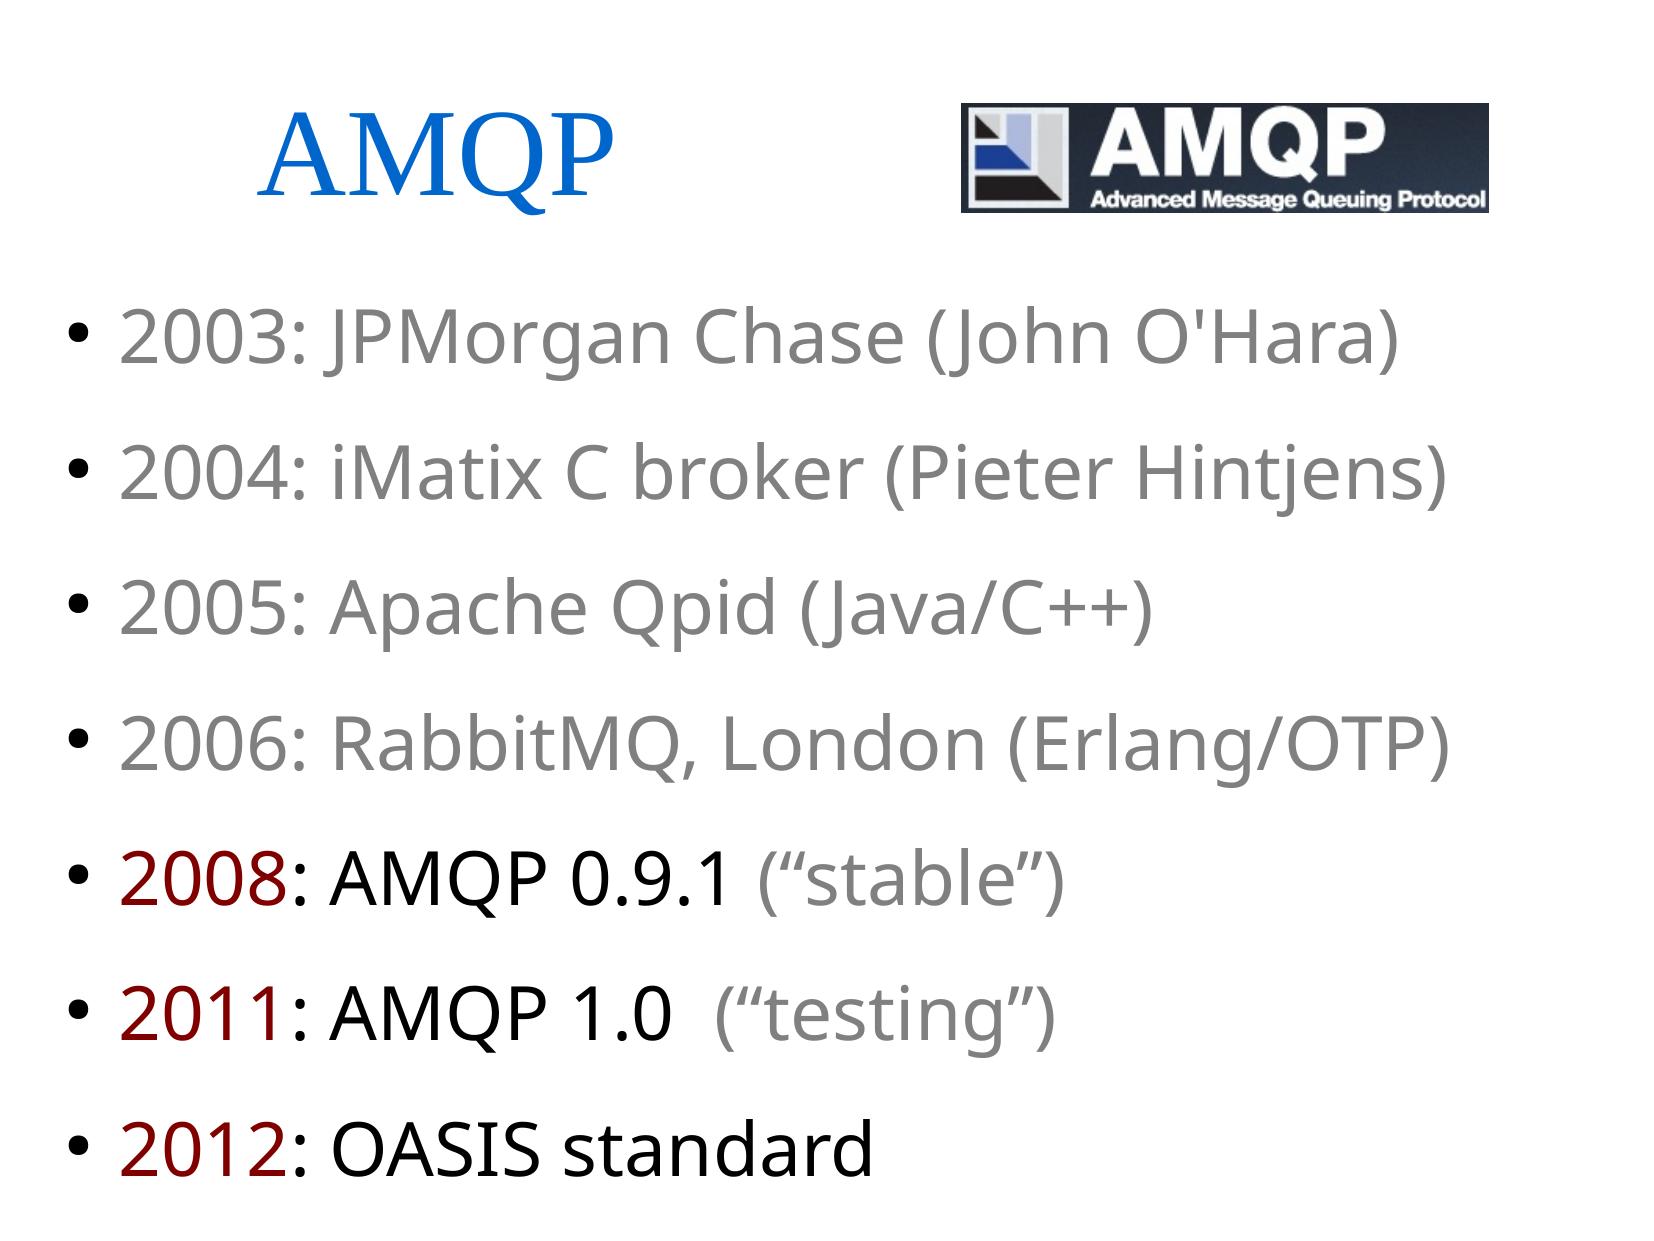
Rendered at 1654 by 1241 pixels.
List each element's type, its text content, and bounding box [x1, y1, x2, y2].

list 2003: JPMorgan Chase (John O'Hara) 2004: iMatix C broker (Pieter Hintjens) 2005: Apache Qpid (Java/C++) 2006: RabbitMQ, London (Erlang/OTP) 2008: AMQP 0.9.1 (“stable”) 2011: AMQP 1.0 (“testing”) 2012: OASIS standard 2014: ISO/IEC 19464 [47, 283, 1619, 1229]
title AMQP [82, 49, 792, 257]
picture [961, 103, 1489, 213]
